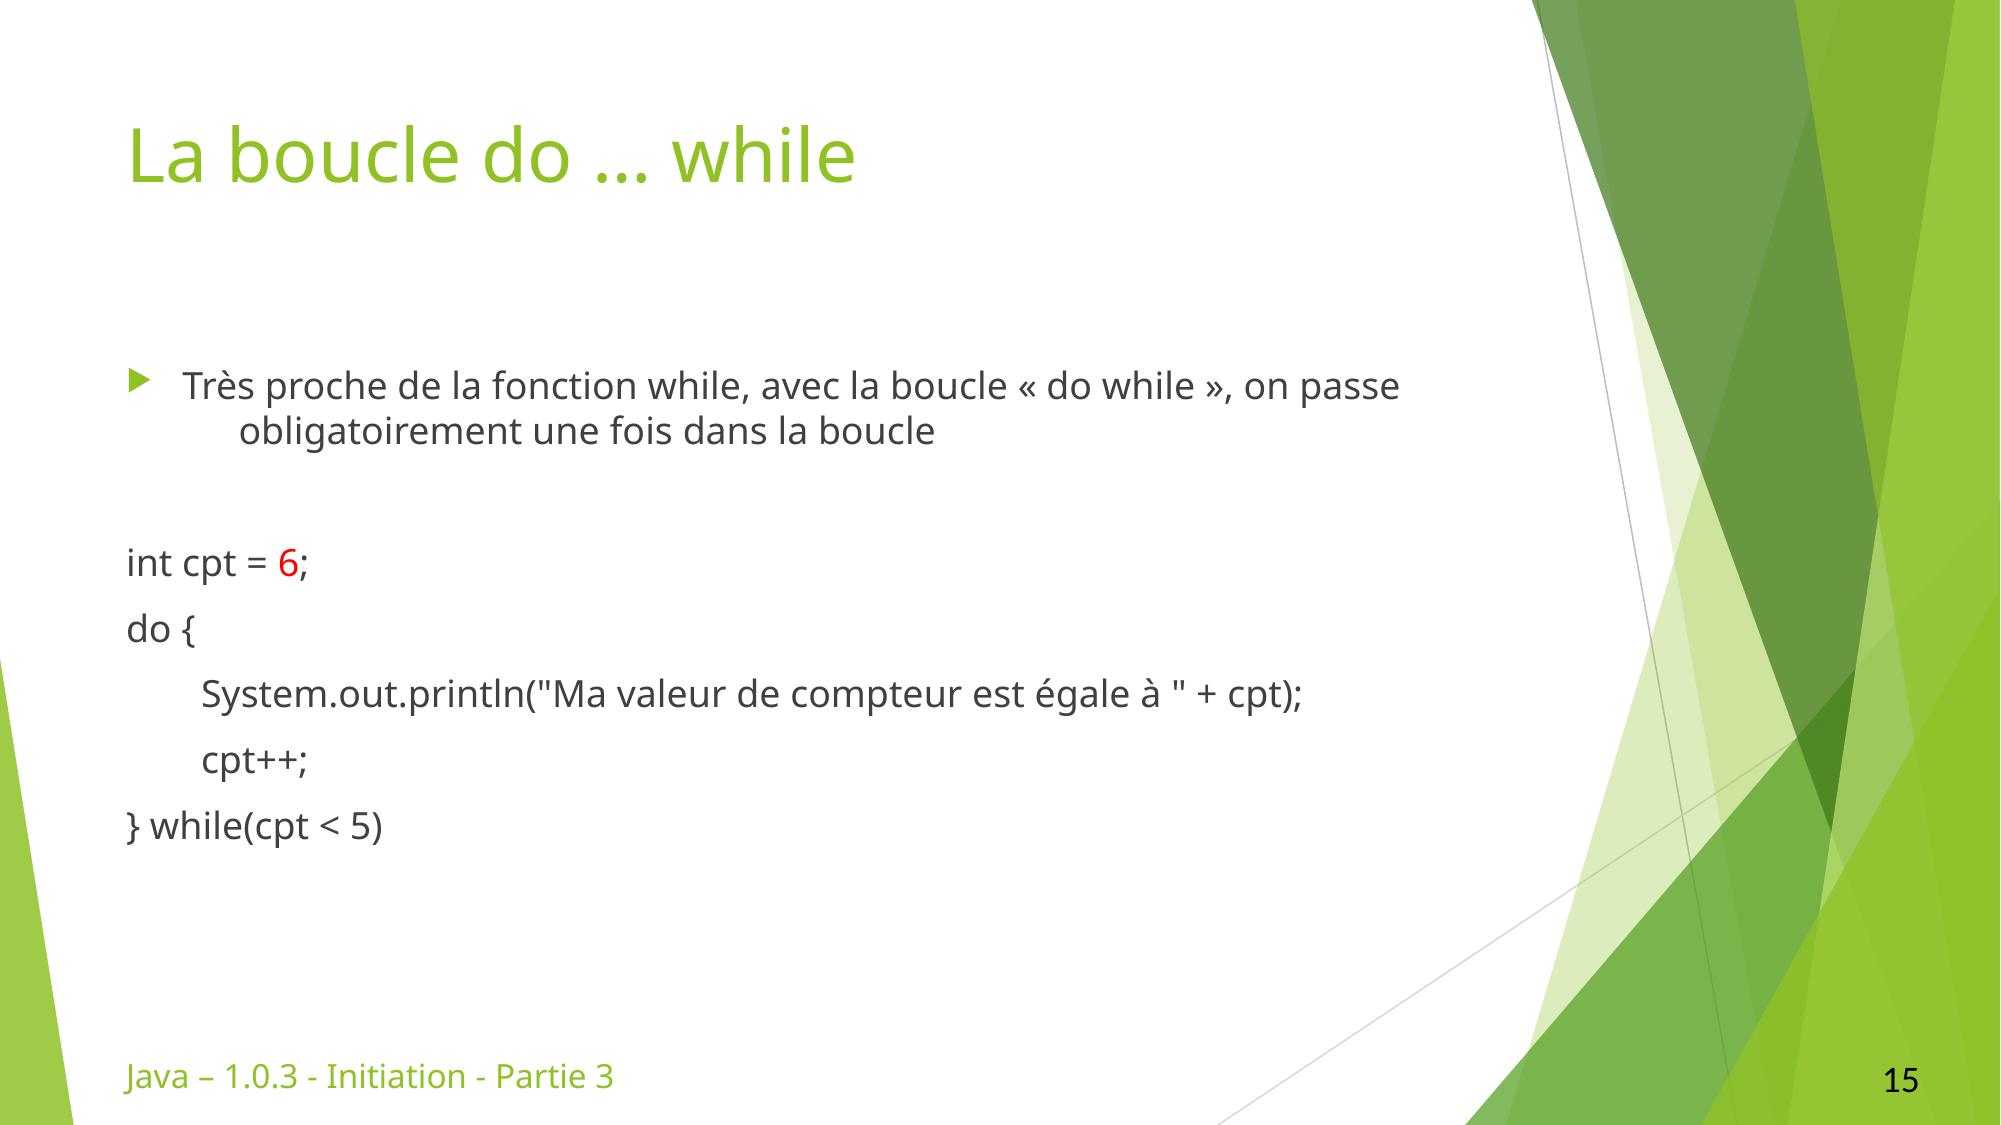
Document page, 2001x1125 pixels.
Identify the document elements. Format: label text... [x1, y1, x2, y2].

title La boucle do … while [111, 99, 1522, 317]
text_box Java – 1.0.3 - Initiation - Partie 3 [111, 1047, 1094, 1109]
text_box [1866, 1047, 1979, 1108]
list Très proche de la fonction while, avec la boucle « do while », on passe obligatoirement une fois dans la boucle int cpt = 6; do { System.out.println("Ma valeur de compteur est égale à " + cpt); cpt++; } while(cpt < 5) [111, 354, 1522, 992]
